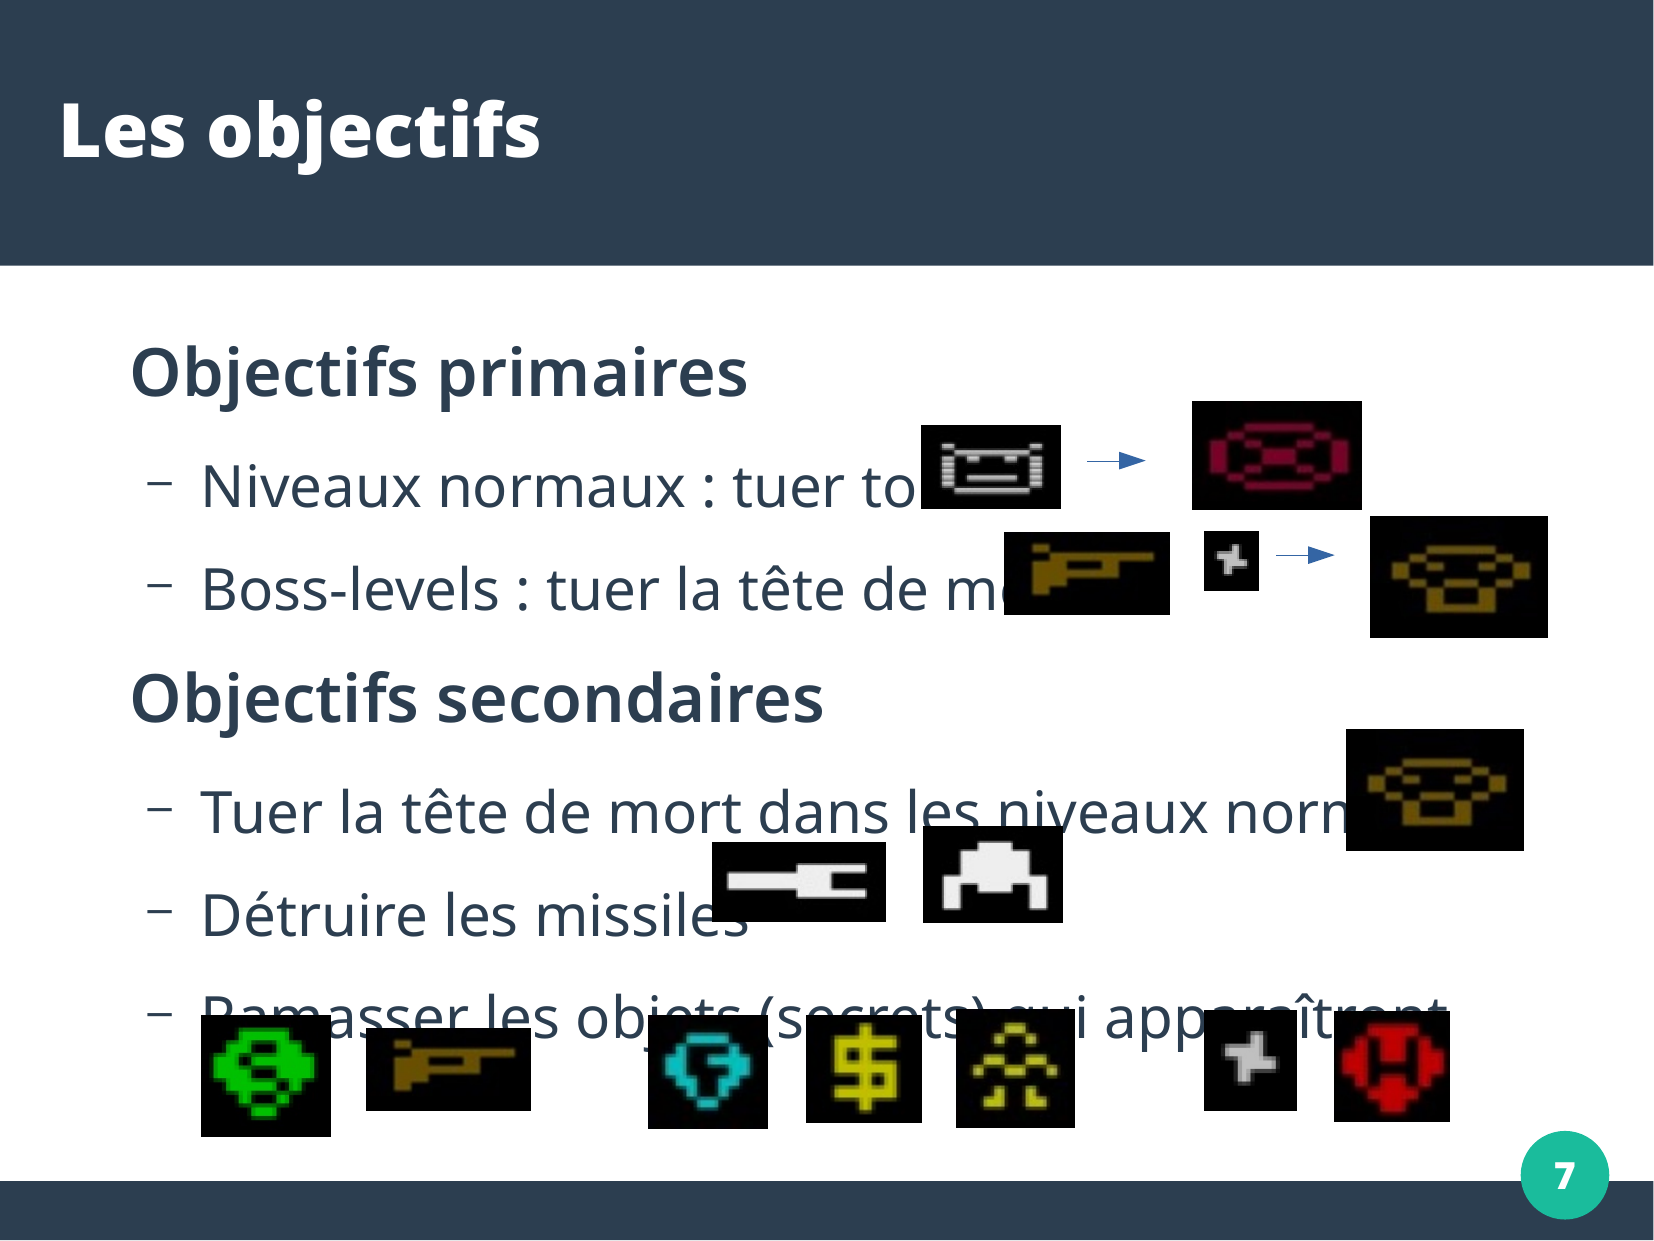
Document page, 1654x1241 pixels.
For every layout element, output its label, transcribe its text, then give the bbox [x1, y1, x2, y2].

list Objectifs primaires Niveaux normaux : tuer tous Boss-levels : tuer la tête de mort Objectifs secondaires Tuer la tête de mort dans les niveaux normaux Détruire les missiles Ramasser les objets (secrets) qui apparaîtront [59, 324, 1595, 1152]
picture [921, 425, 1061, 509]
picture [806, 1015, 922, 1123]
picture [923, 826, 1063, 923]
picture [1004, 532, 1170, 615]
picture [1204, 1010, 1297, 1111]
picture [366, 1028, 531, 1111]
picture [1346, 729, 1524, 851]
picture [1334, 1011, 1450, 1123]
picture [1370, 516, 1548, 638]
picture [1204, 531, 1259, 591]
title Les objectifs [59, 56, 1595, 200]
picture [956, 1009, 1075, 1128]
picture [1192, 401, 1362, 510]
picture [712, 842, 886, 922]
picture [648, 1015, 768, 1129]
picture [201, 1015, 331, 1137]
